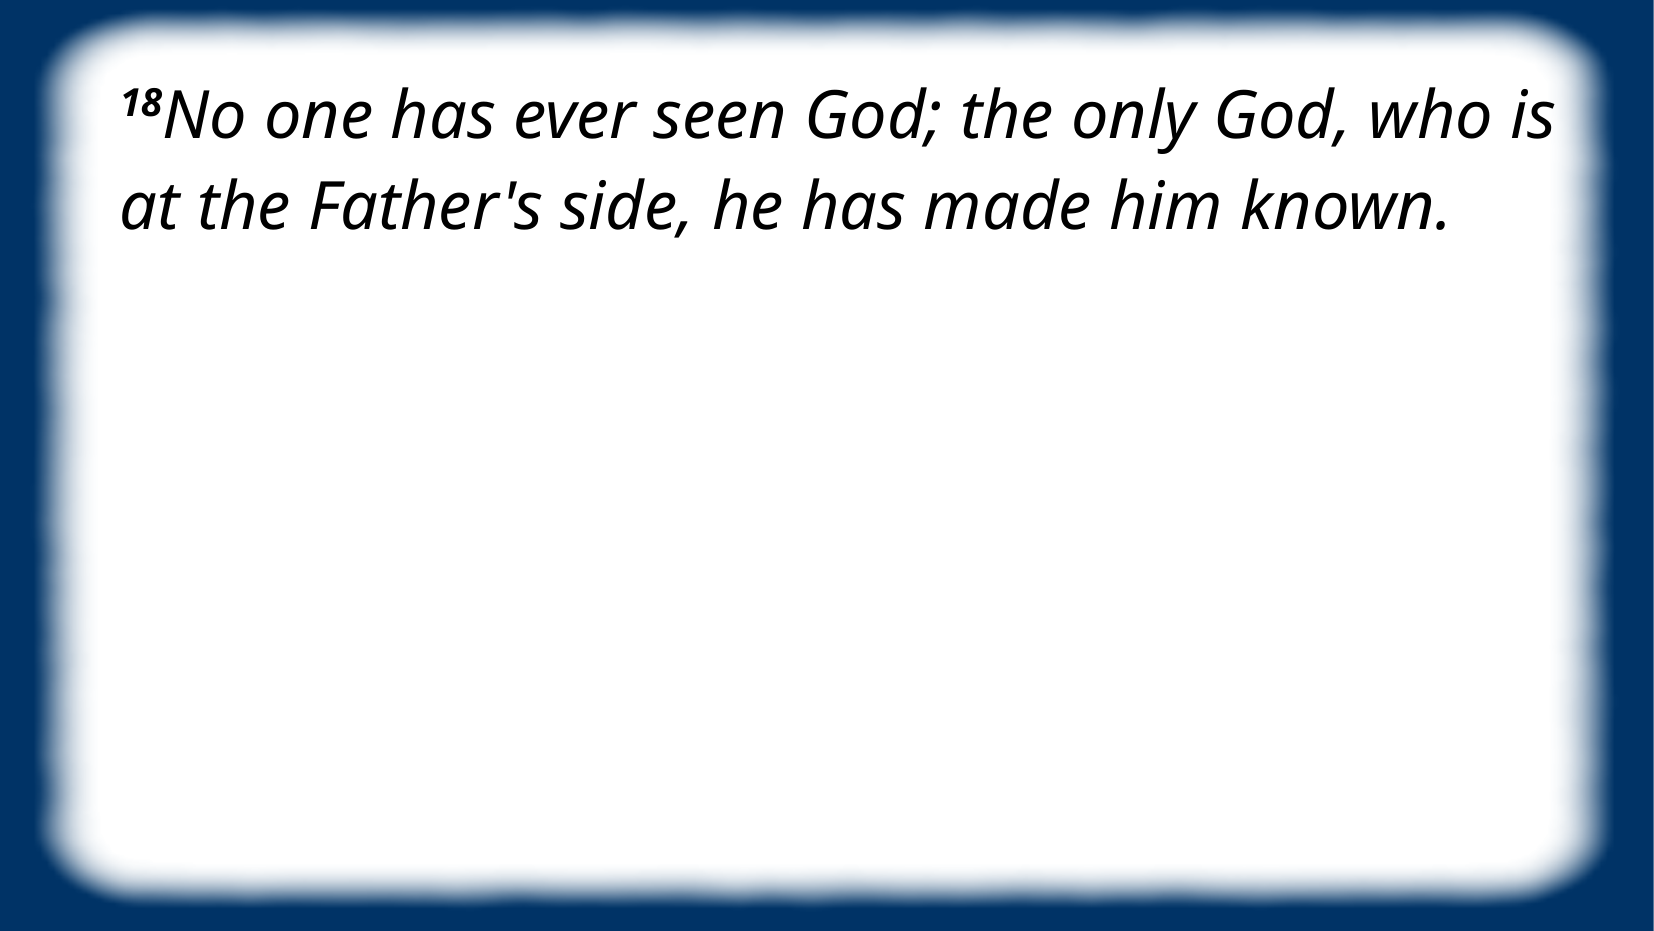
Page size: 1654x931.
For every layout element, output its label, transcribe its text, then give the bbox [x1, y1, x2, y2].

picture [0, 0, 1654, 931]
text_box 18No one has ever seen God; the only God, who is at the Father's side, he has made him known. [105, 60, 1576, 316]
